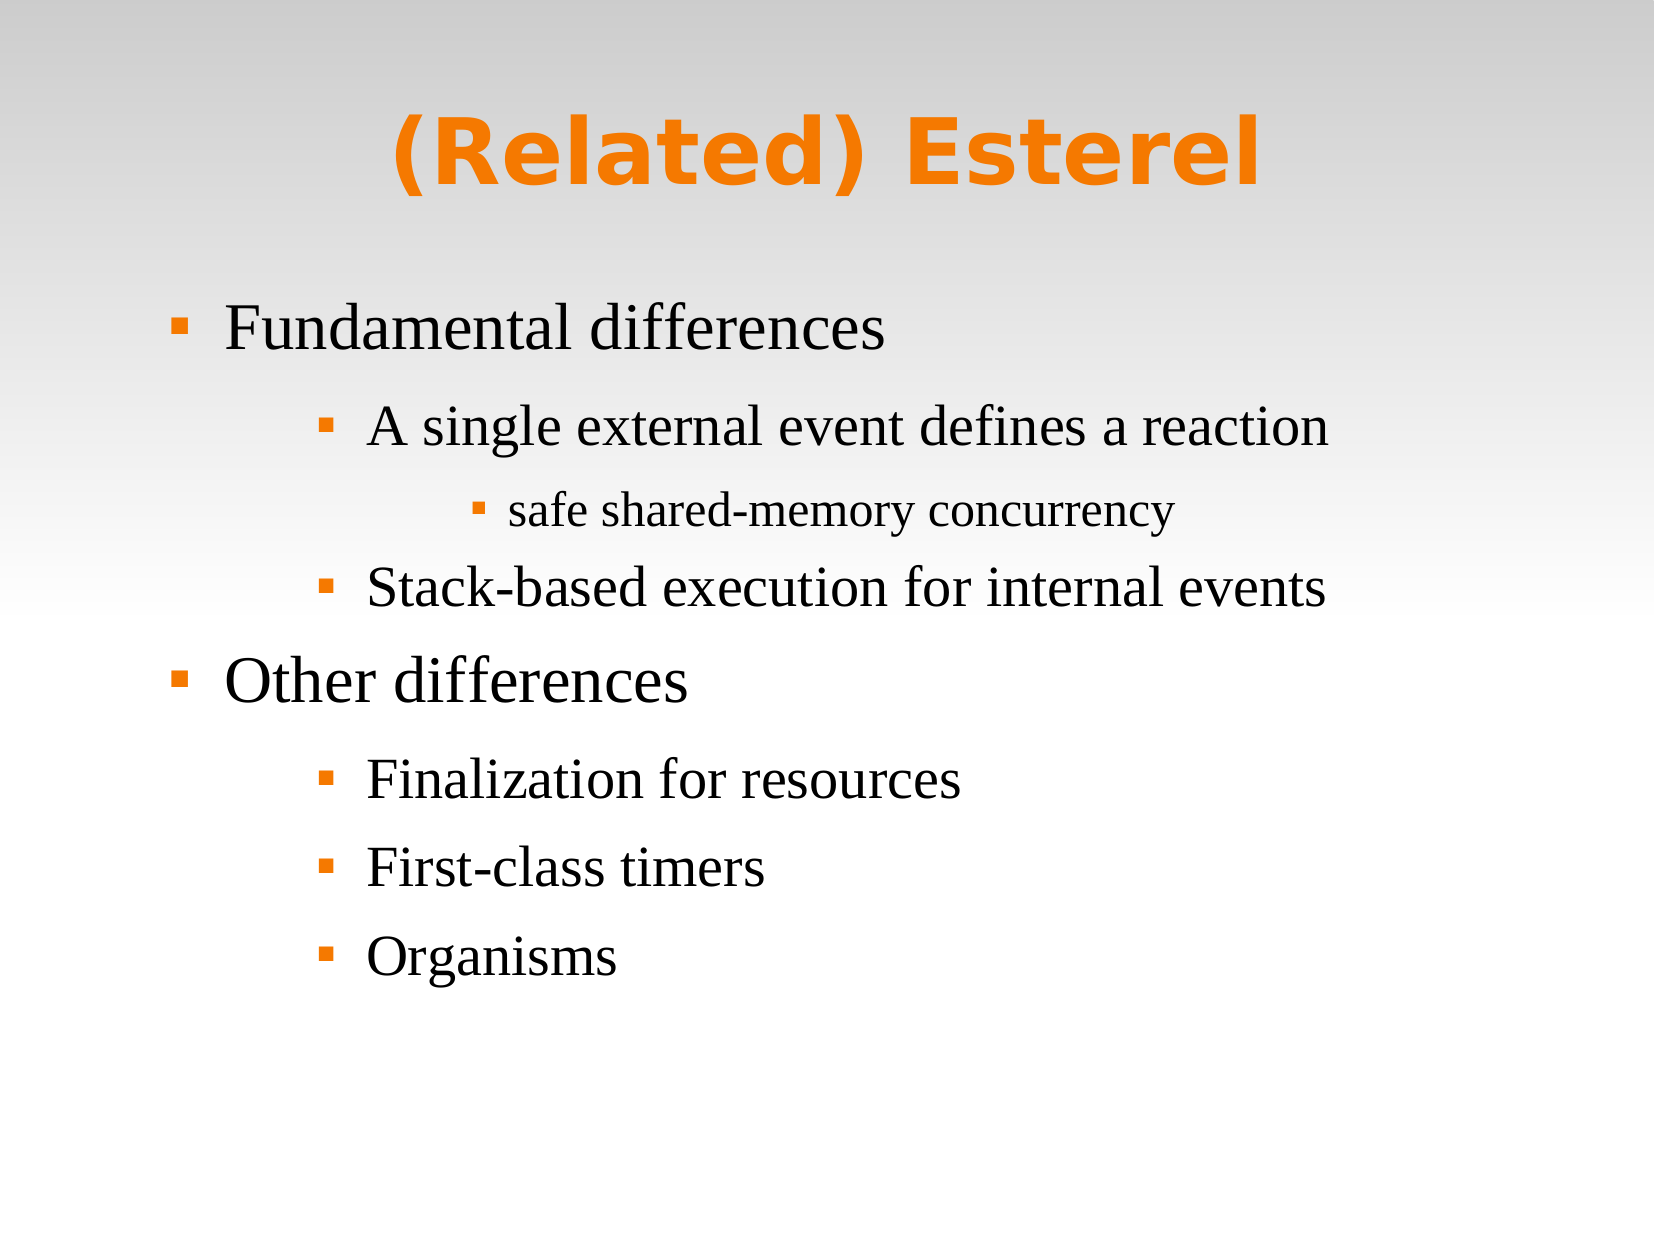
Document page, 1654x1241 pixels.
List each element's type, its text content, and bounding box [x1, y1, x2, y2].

title (Related) Esterel [82, 49, 1571, 257]
list Fundamental differences A single external event defines a reaction safe shared-memory concurrency Stack-based execution for internal events Other differences Finalization for resources First-class timers Organisms [82, 290, 1571, 1109]
